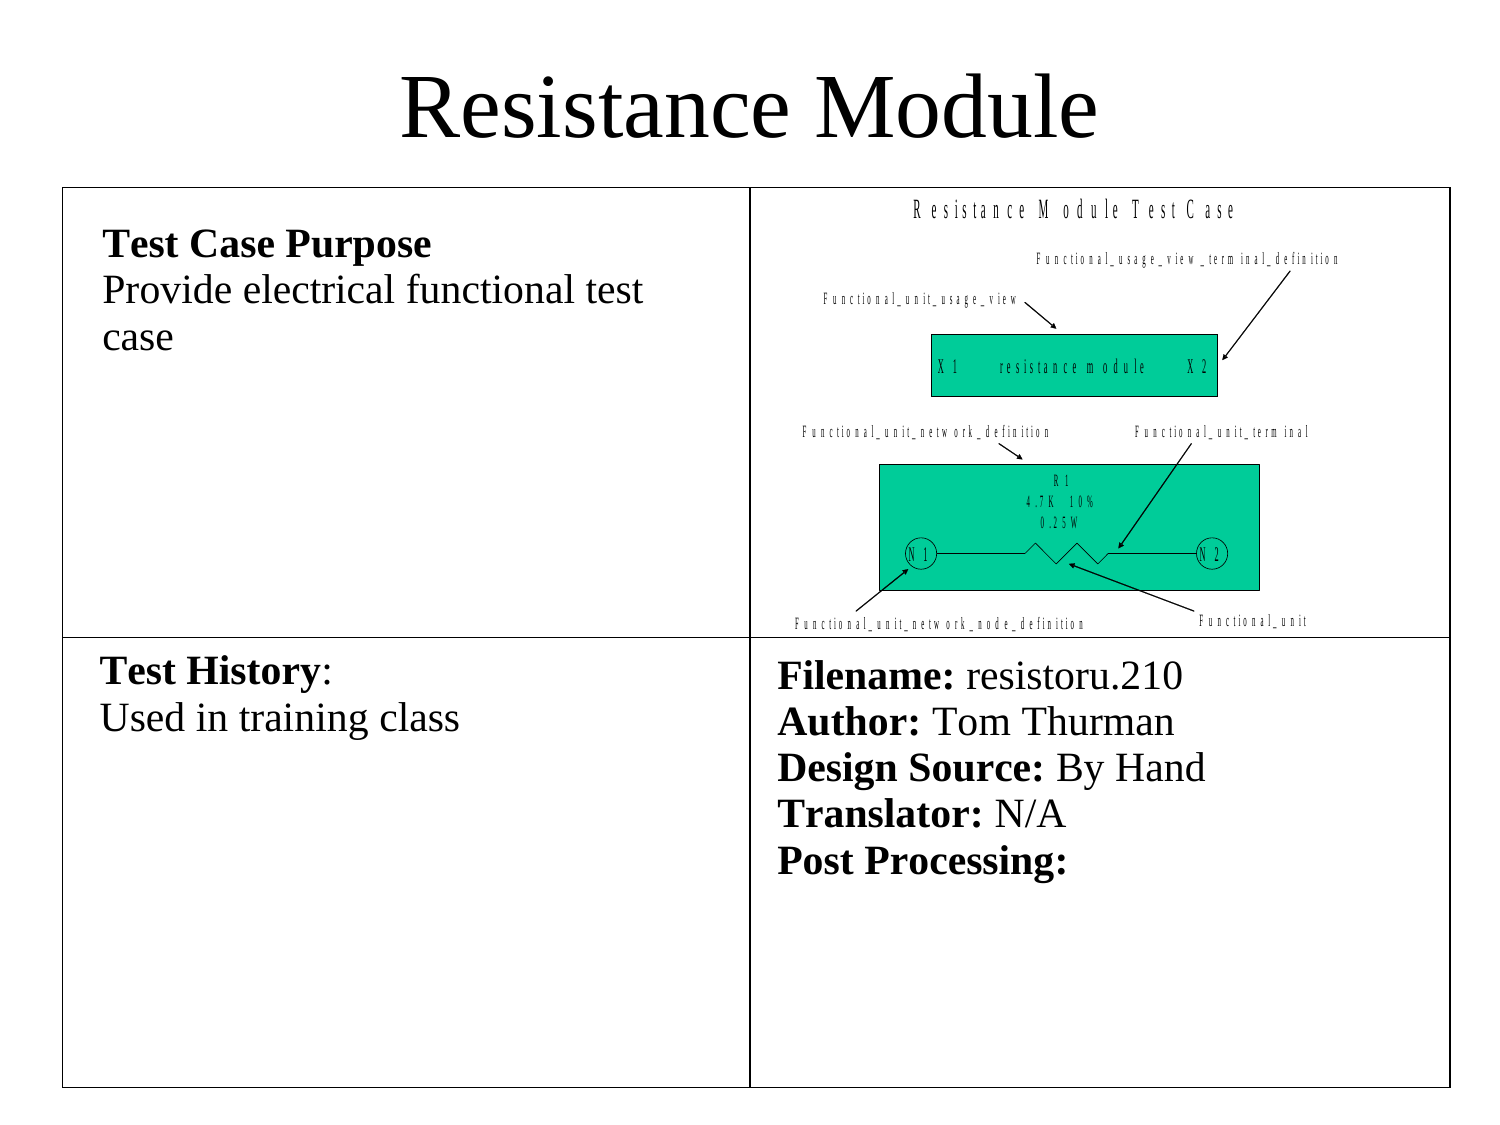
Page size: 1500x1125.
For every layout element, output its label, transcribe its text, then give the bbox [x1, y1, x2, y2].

text_box Filename: resistoru.210 Author: Tom Thurman Design Source: By Hand Translator: N/A Post Processing: [762, 644, 1426, 891]
text_box Test History: Used in training class [84, 639, 738, 795]
text_box Test Case Purpose Provide electrical functional test case [87, 212, 676, 367]
picture [788, 187, 1351, 638]
title Resistance Module [112, 12, 1388, 201]
